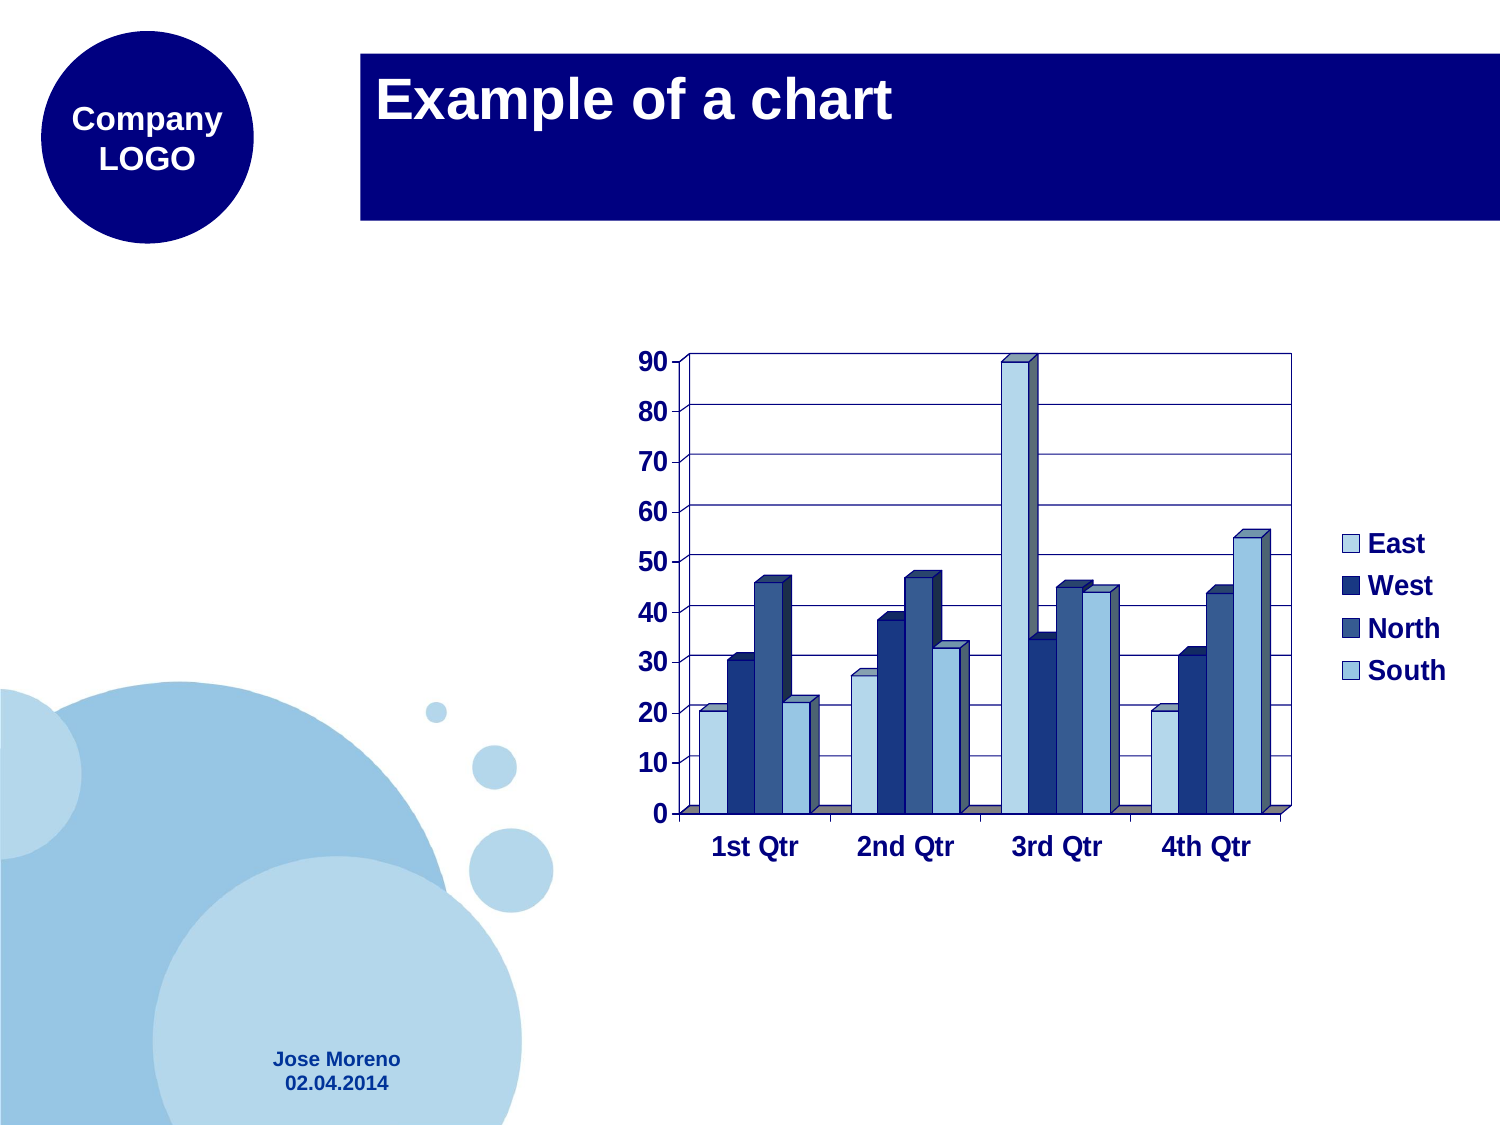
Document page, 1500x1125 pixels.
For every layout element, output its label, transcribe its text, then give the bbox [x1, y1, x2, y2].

title Example of a chart [360, 53, 1500, 221]
chart [586, 317, 1464, 893]
text_box Company LOGO [53, 89, 242, 185]
picture [0, 638, 625, 1125]
